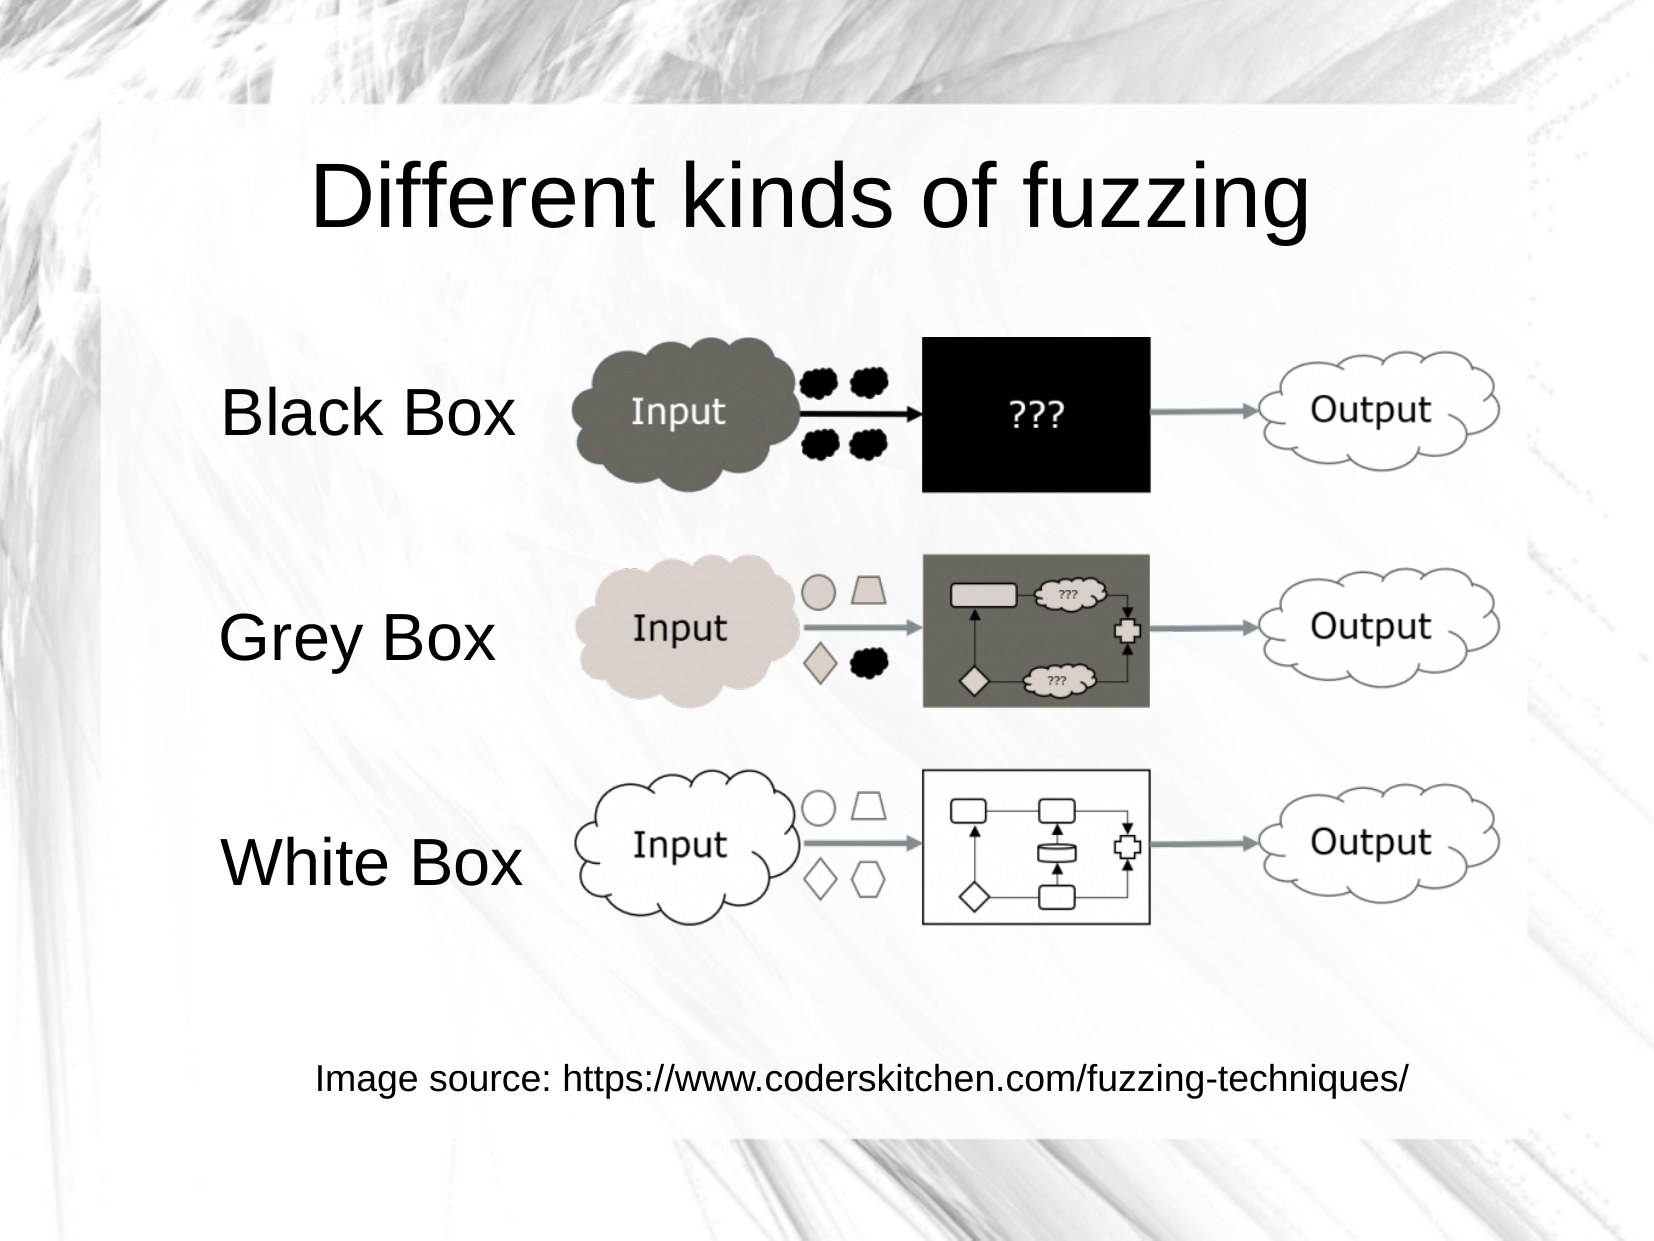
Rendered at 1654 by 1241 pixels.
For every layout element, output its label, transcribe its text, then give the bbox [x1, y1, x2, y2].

title Different kinds of fuzzing [118, 112, 1506, 281]
text_box Image source: https://www.coderskitchen.com/fuzzing-techniques/ [300, 1050, 1425, 1107]
picture [0, 0, 1654, 1241]
list Grey Box [148, 600, 526, 676]
list Black Box [150, 375, 542, 450]
list White Box [150, 825, 542, 900]
